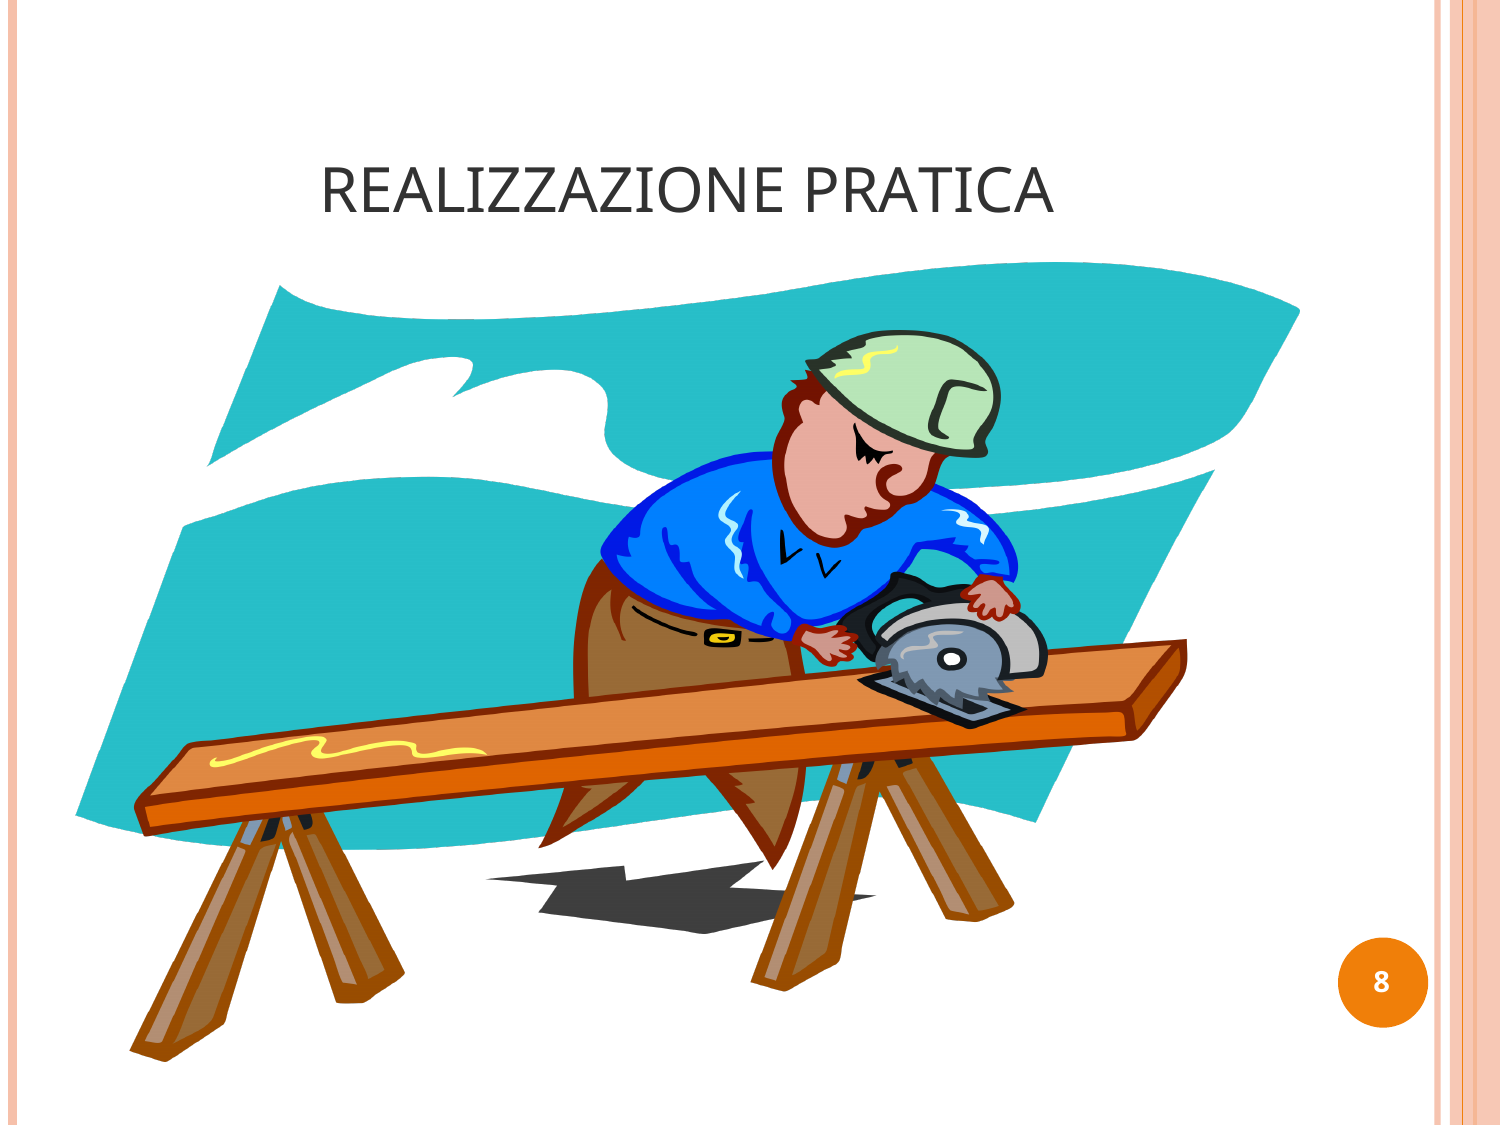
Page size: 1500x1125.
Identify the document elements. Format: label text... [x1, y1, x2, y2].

picture [75, 262, 1300, 1062]
title REALIZZAZIONE PRATICA [75, 45, 1300, 233]
text_box <numero> [1331, 940, 1432, 1027]
